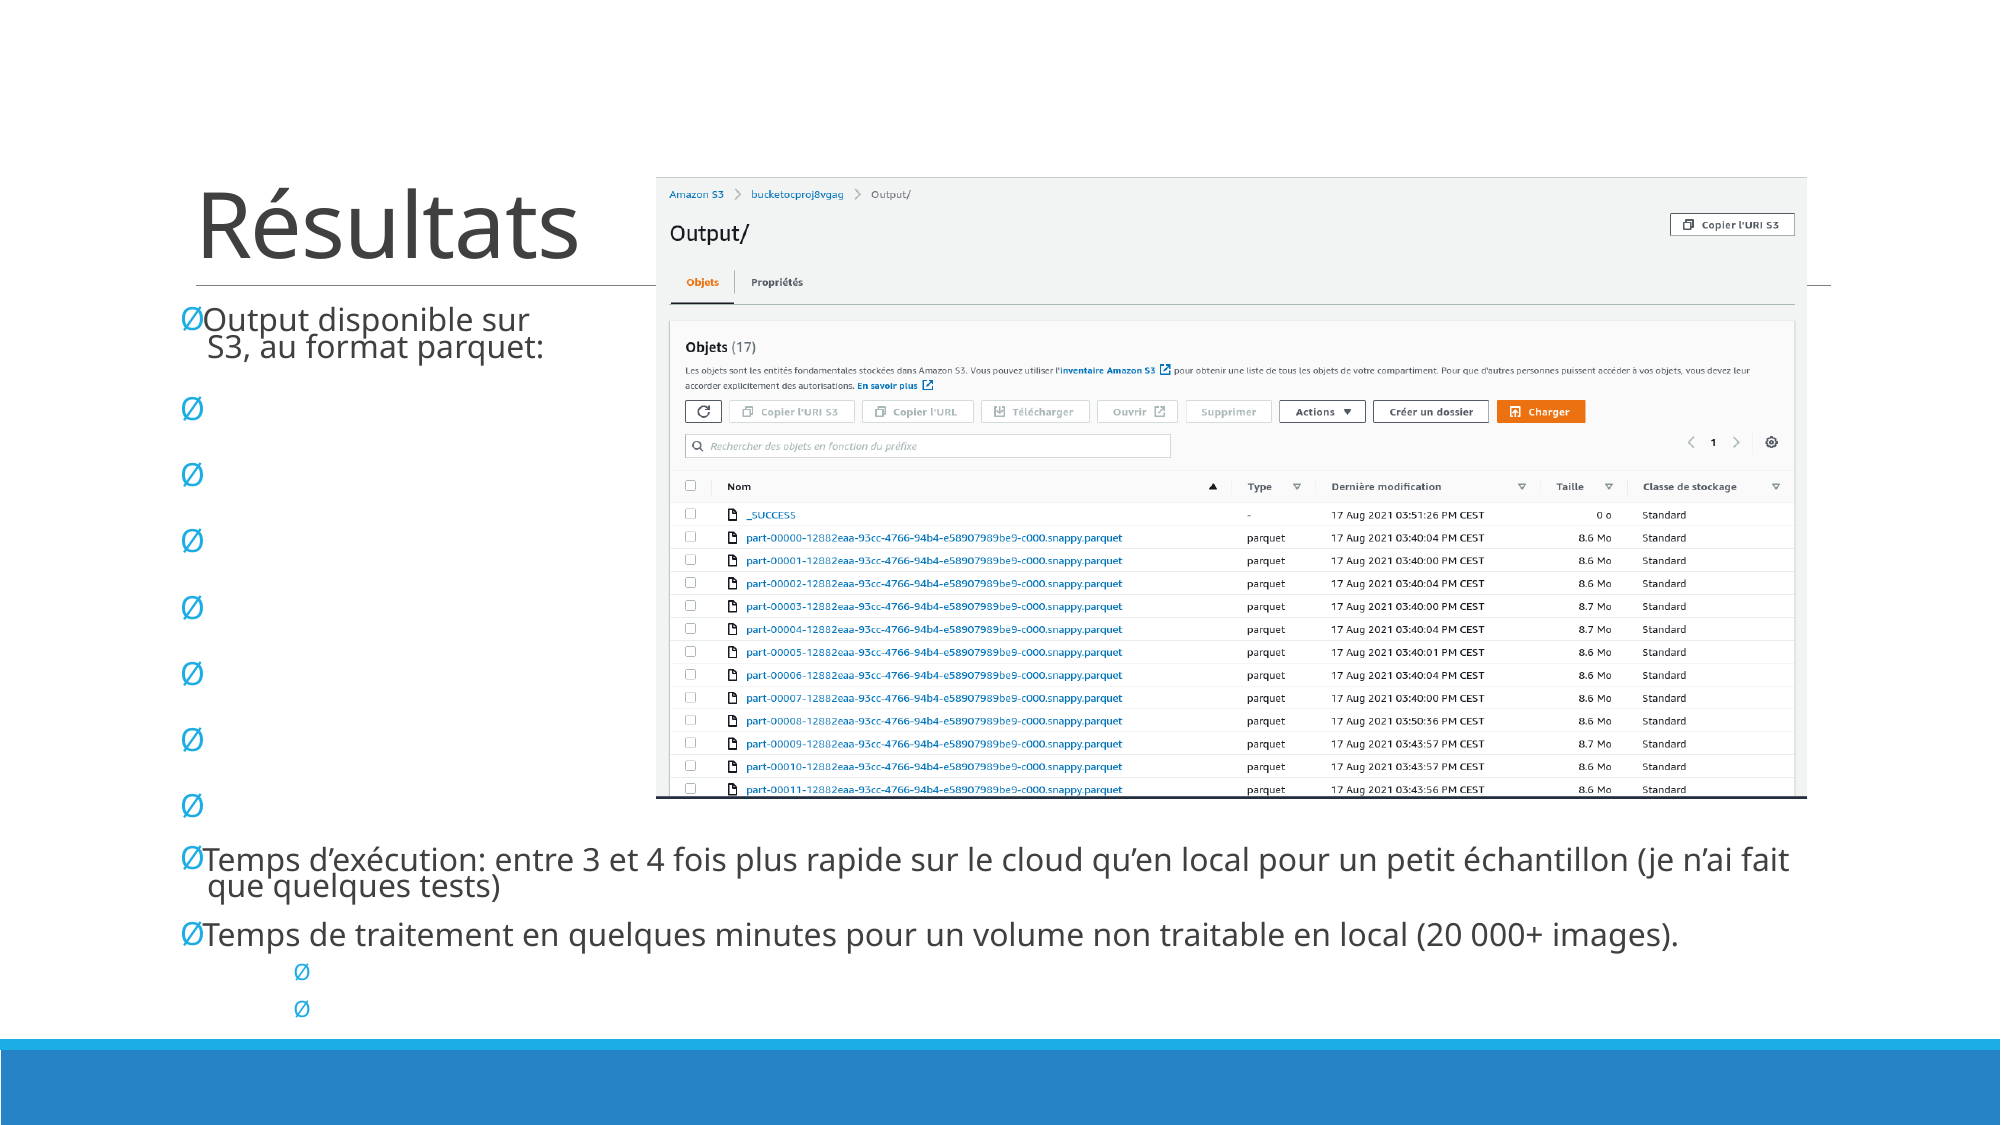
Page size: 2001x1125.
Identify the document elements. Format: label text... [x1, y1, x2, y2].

title Résultats [180, 47, 1831, 286]
list Output disponible sur S3, au format parquet: Temps d’exécution: entre 3 et 4 fois plus rapide sur le cloud qu’en local pour un petit échantillon (je n’ai fait que quelques tests) Temps de traitement en quelques minutes pour un volume non traitable en local (20 000+ images). [180, 302, 1831, 963]
picture [656, 177, 1807, 799]
